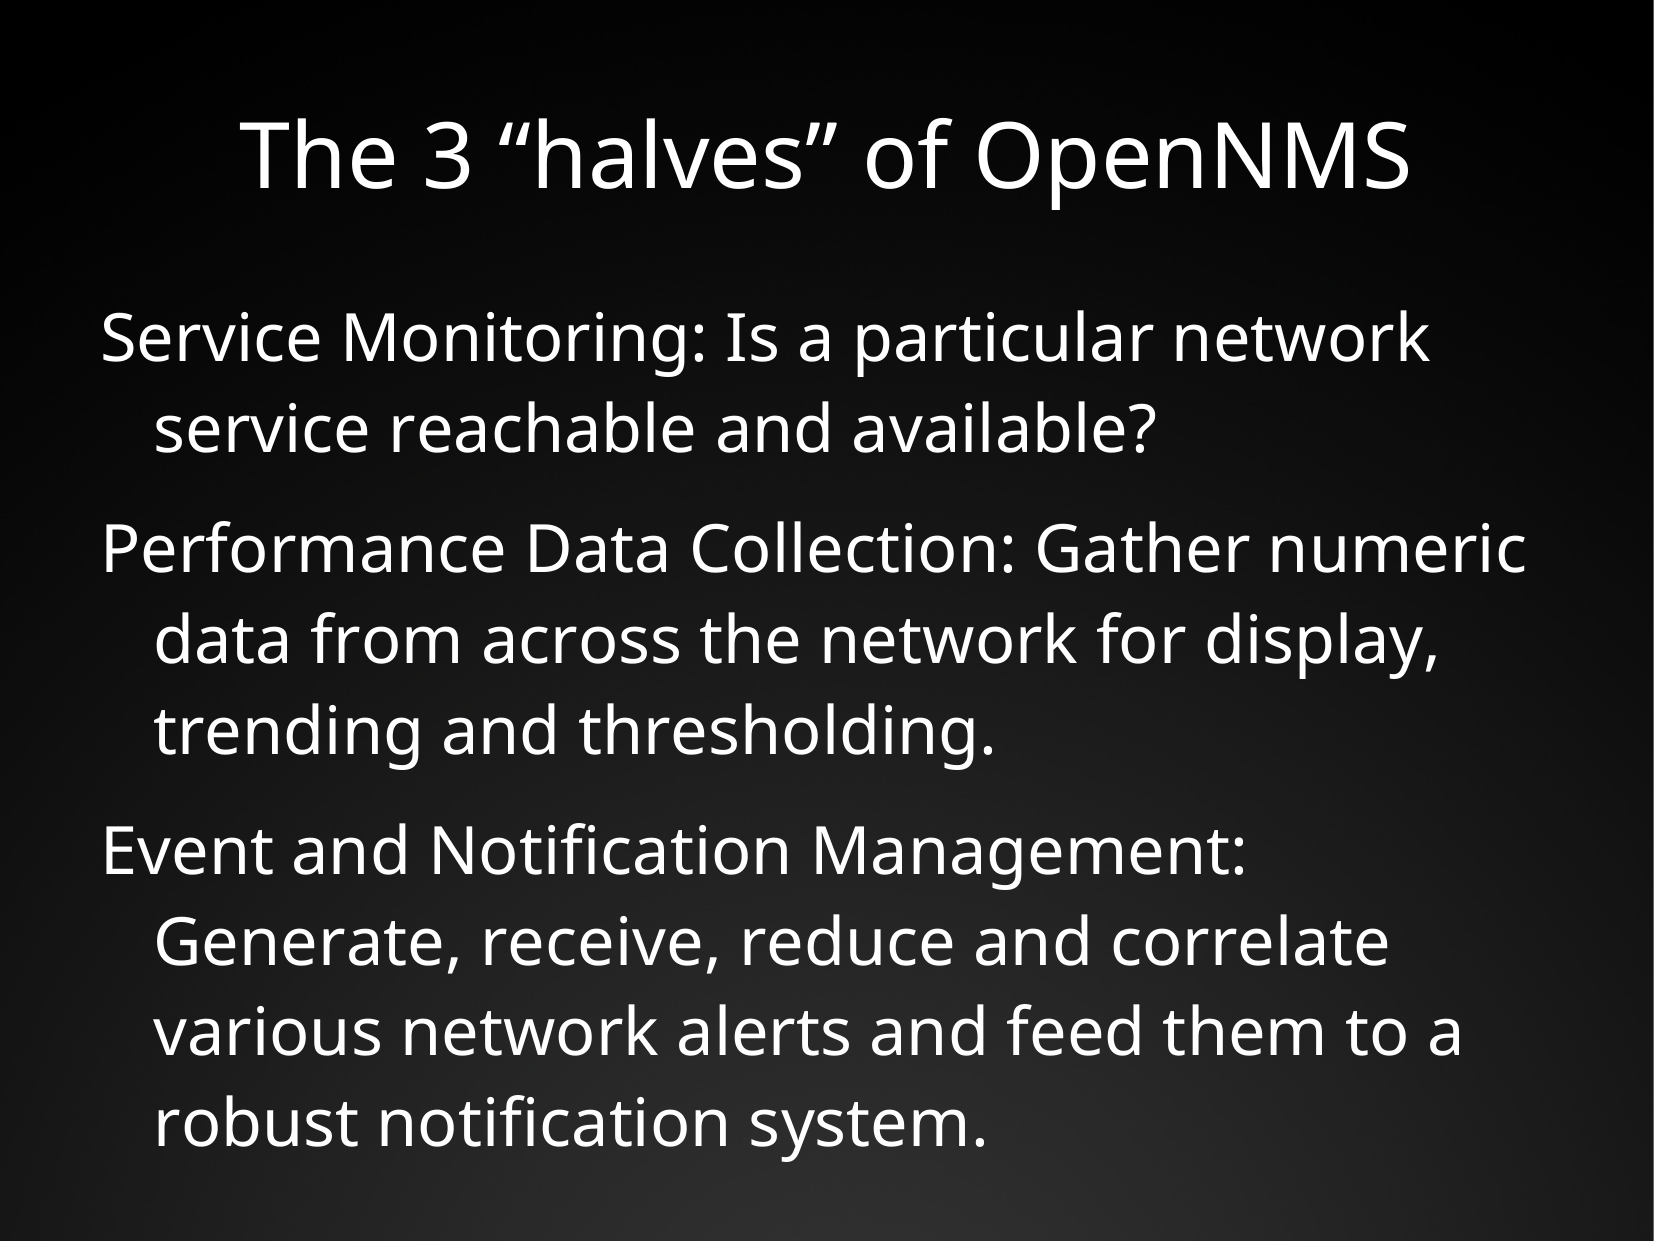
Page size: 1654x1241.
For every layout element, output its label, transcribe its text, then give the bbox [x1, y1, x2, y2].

title The 3 “halves” of OpenNMS [82, 49, 1571, 257]
picture [0, 0, 1654, 1241]
list Service Monitoring: Is a particular network service reachable and available? Performance Data Collection: Gather numeric data from across the network for display, trending and thresholding. Event and Notification Management: Generate, receive, reduce and correlate various network alerts and feed them to a robust notification system. [82, 290, 1571, 1109]
